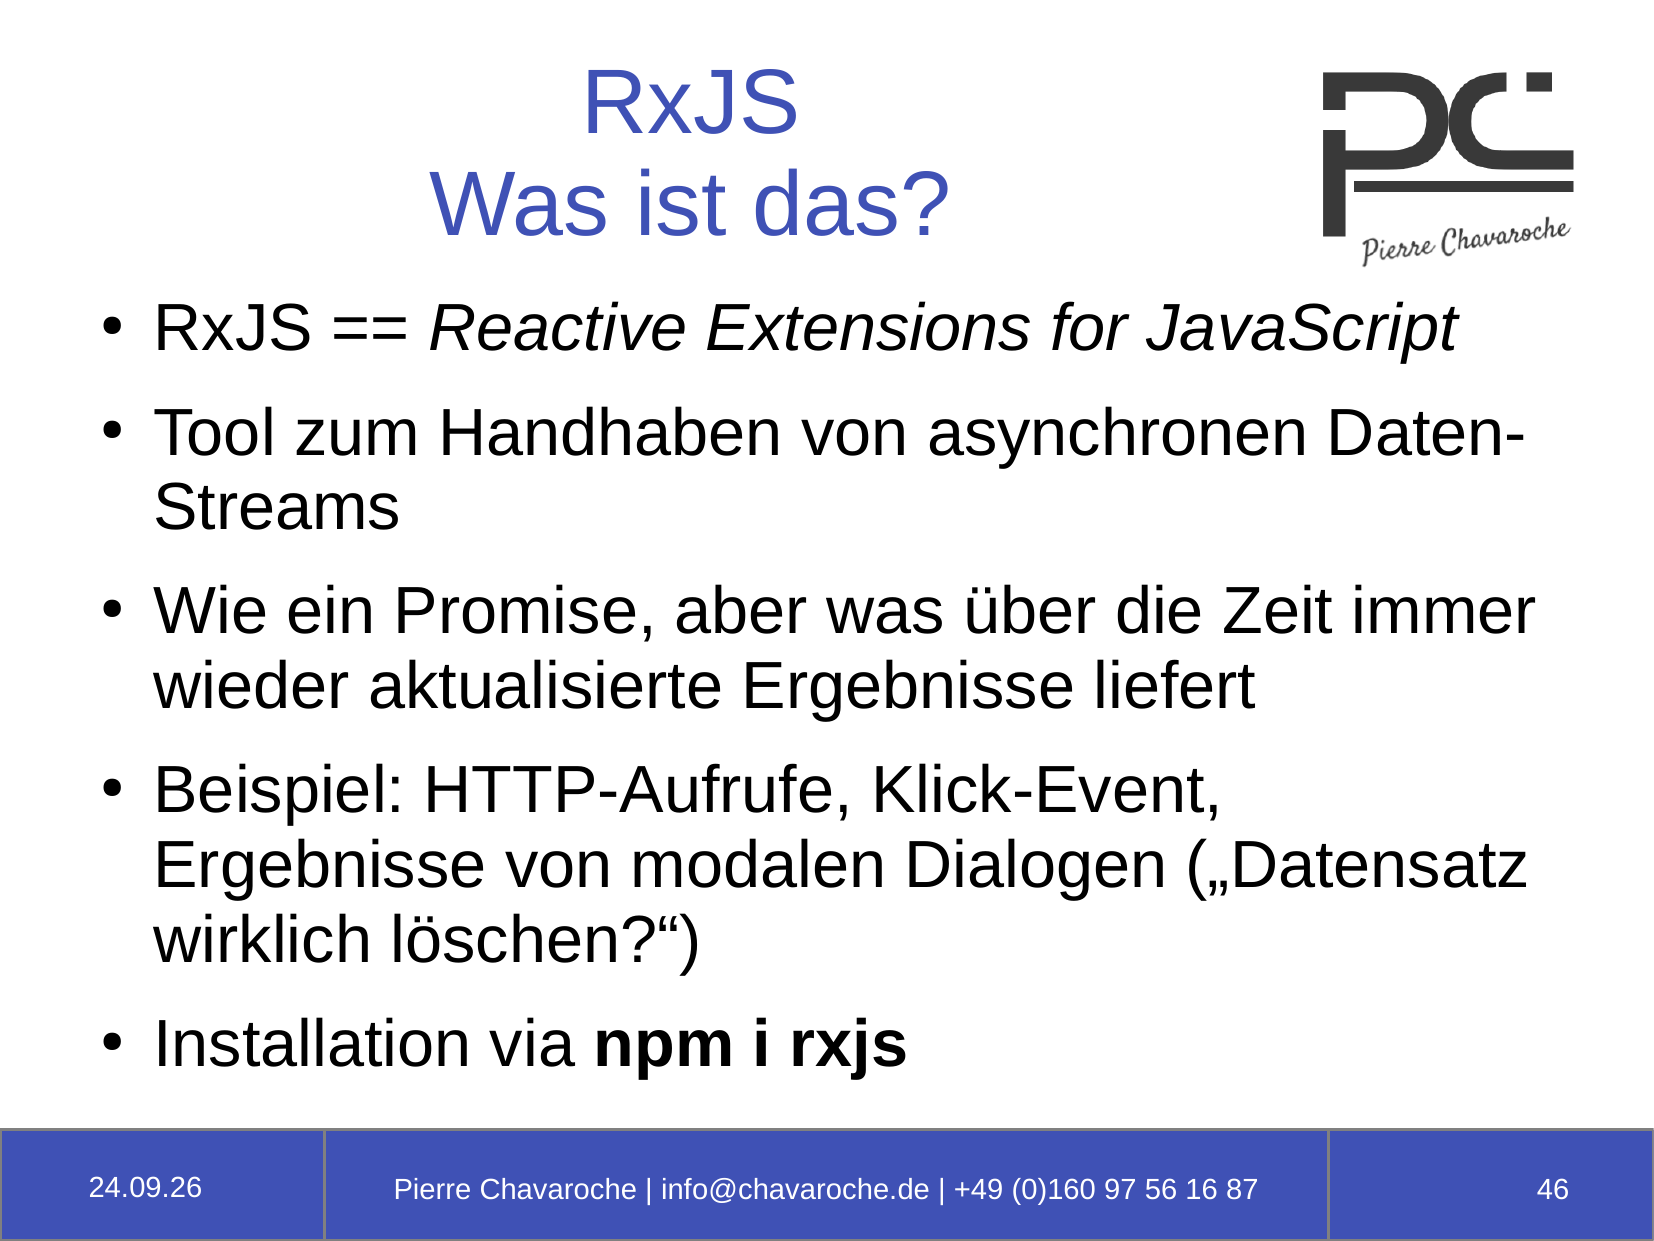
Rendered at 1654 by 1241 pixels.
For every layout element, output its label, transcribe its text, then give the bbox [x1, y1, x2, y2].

list RxJS == Reactive Extensions for JavaScript Tool zum Handhaben von asynchronen Daten-Streams Wie ein Promise, aber was über die Zeit immer wieder aktualisierte Ergebnisse liefert Beispiel: HTTP-Aufrufe, Klick-Event, Ergebnisse von modalen Dialogen („Datensatz wirklich löschen?“) Installation via npm i rxjs [82, 290, 1571, 1109]
title RxJS Was ist das? [82, 49, 1300, 257]
picture [1307, 29, 1589, 311]
